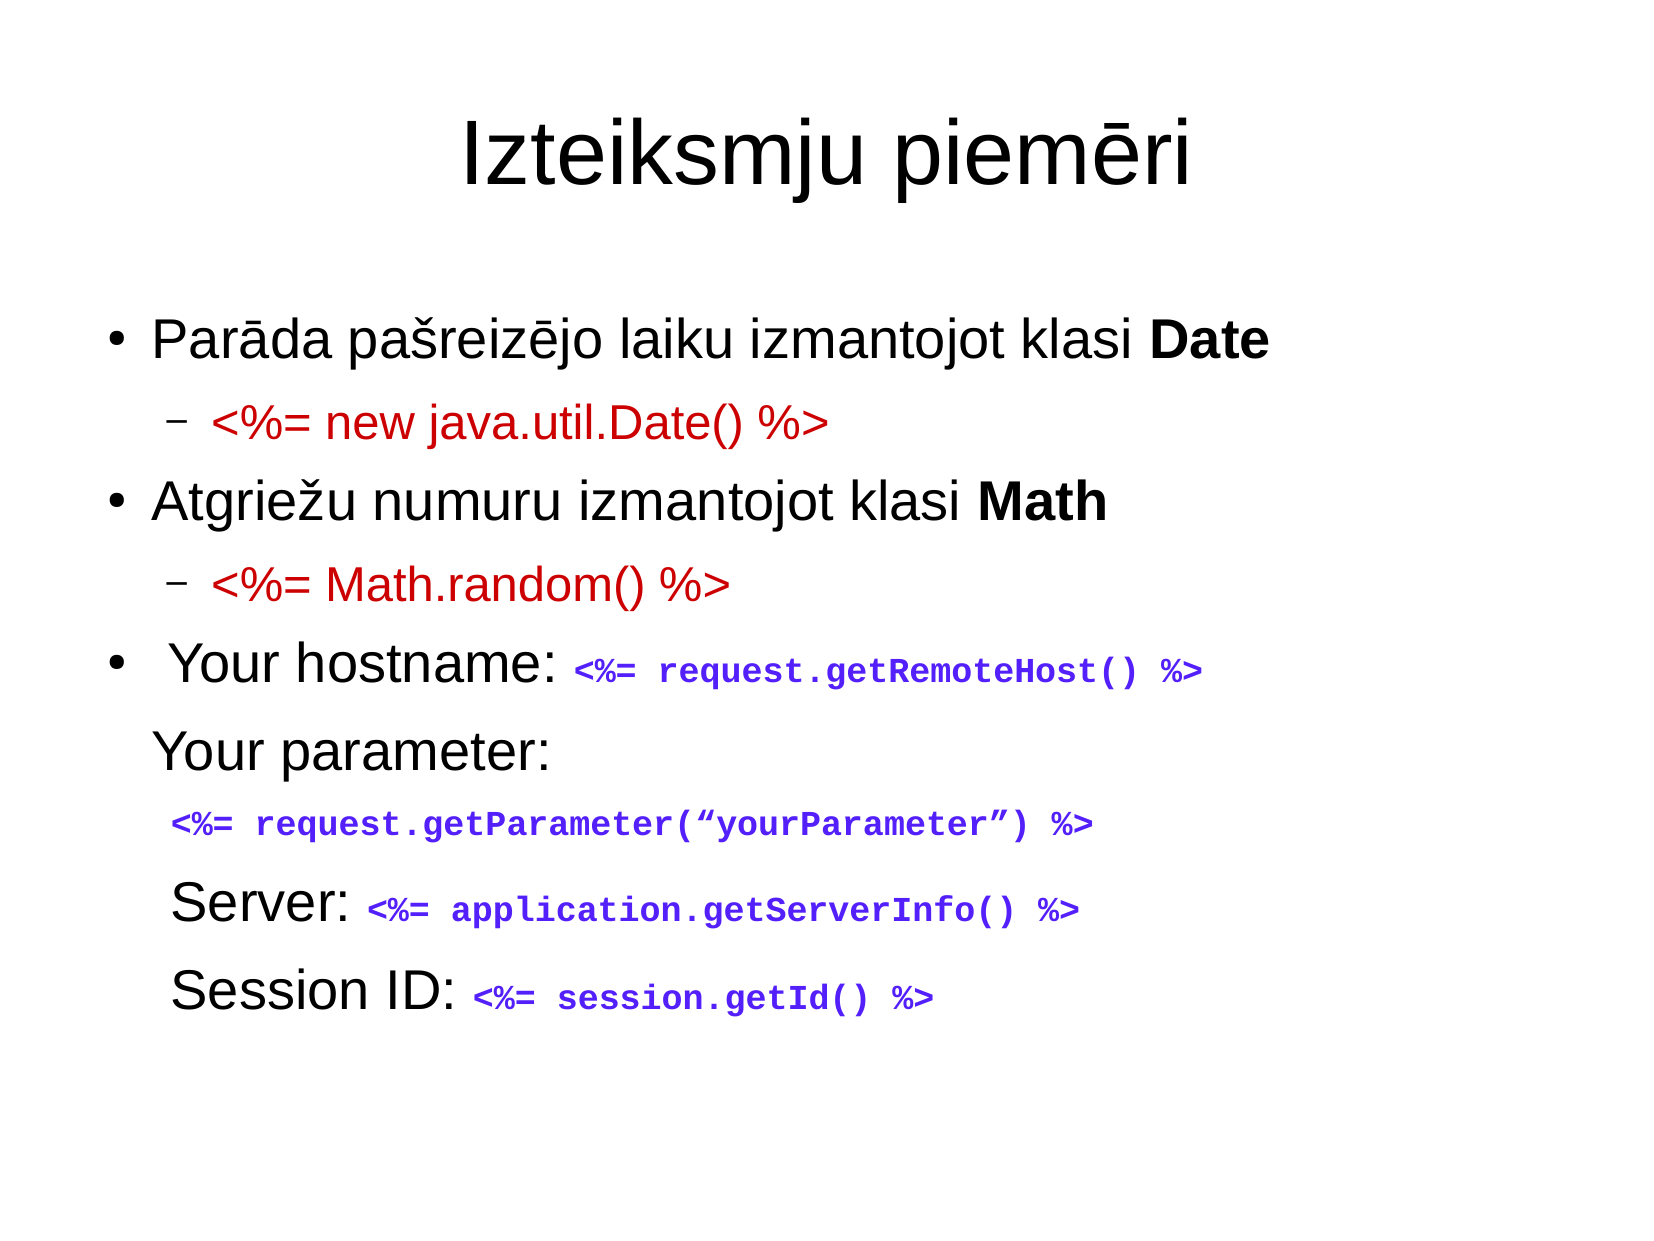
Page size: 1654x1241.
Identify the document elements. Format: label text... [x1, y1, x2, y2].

list Parāda pašreizējo laiku izmantojot klasi Date <%= new java.util.Date() %> Atgriežu numuru izmantojot klasi Math <%= Math.random() %> Your hostname: <%= request.getRemoteHost() %> Your parameter: <%= request.getParameter(“yourParameter”) %> Server: <%= application.getServerInfo() %> Session ID: <%= session.getId() %> [92, 308, 1548, 1028]
title Izteiksmju piemēri [82, 49, 1571, 257]
